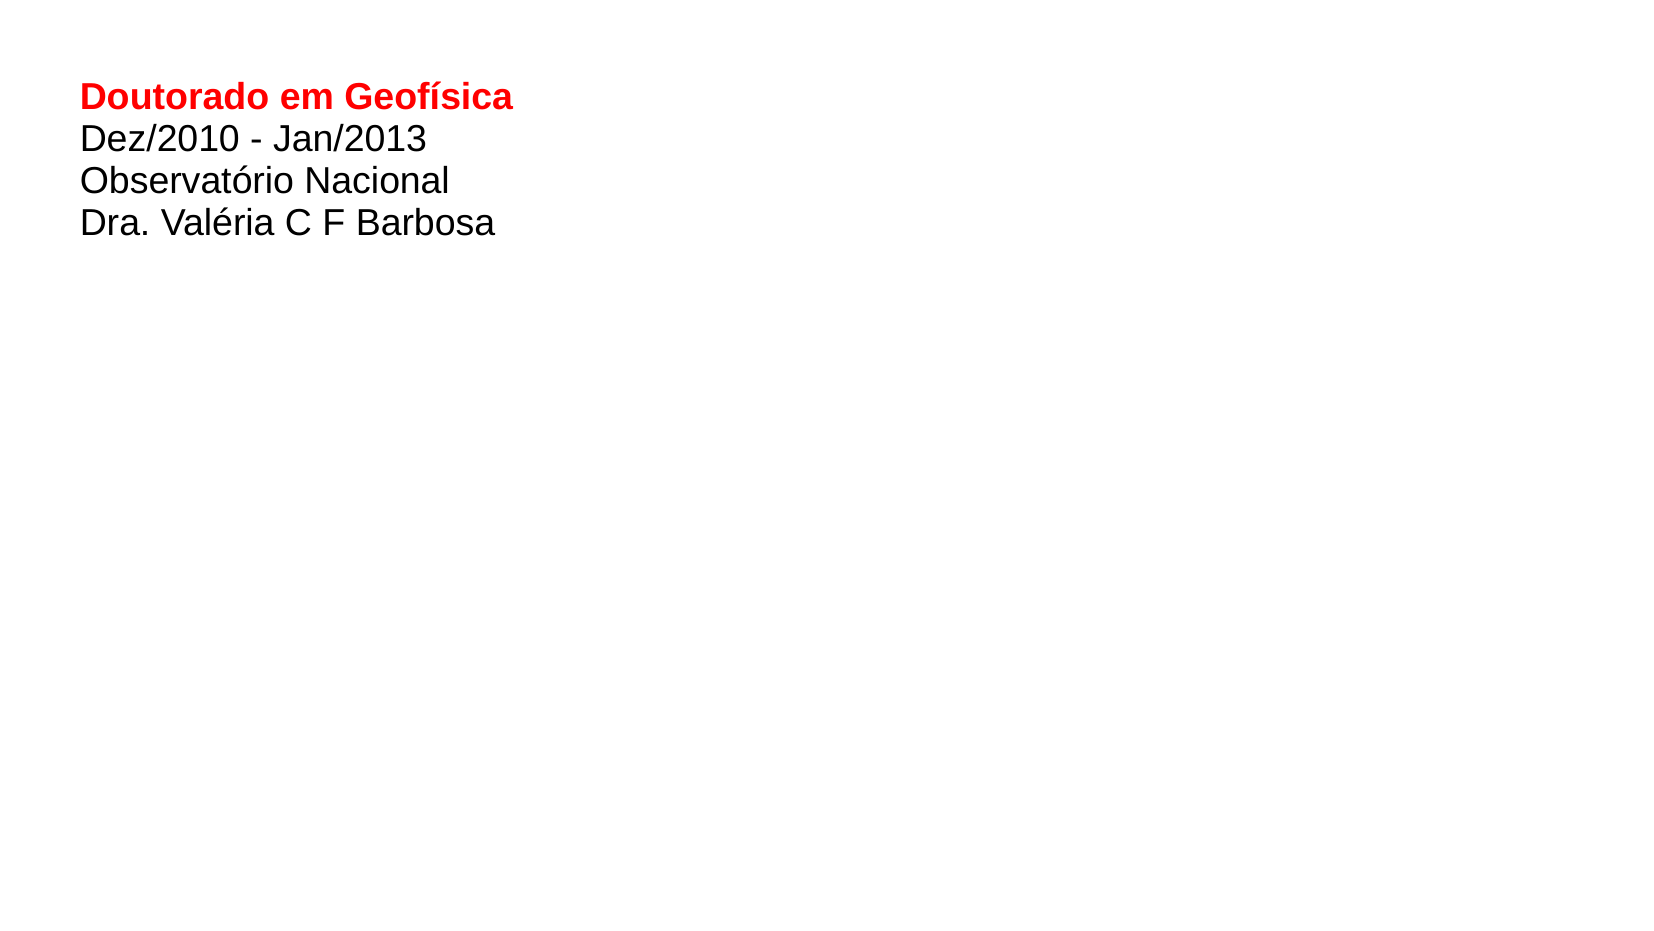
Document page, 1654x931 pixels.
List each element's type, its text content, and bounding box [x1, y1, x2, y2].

text_box Doutorado em Geofísica Dez/2010 - Jan/2013 Observatório Nacional Dra. Valéria C F Barbosa [64, 67, 559, 251]
